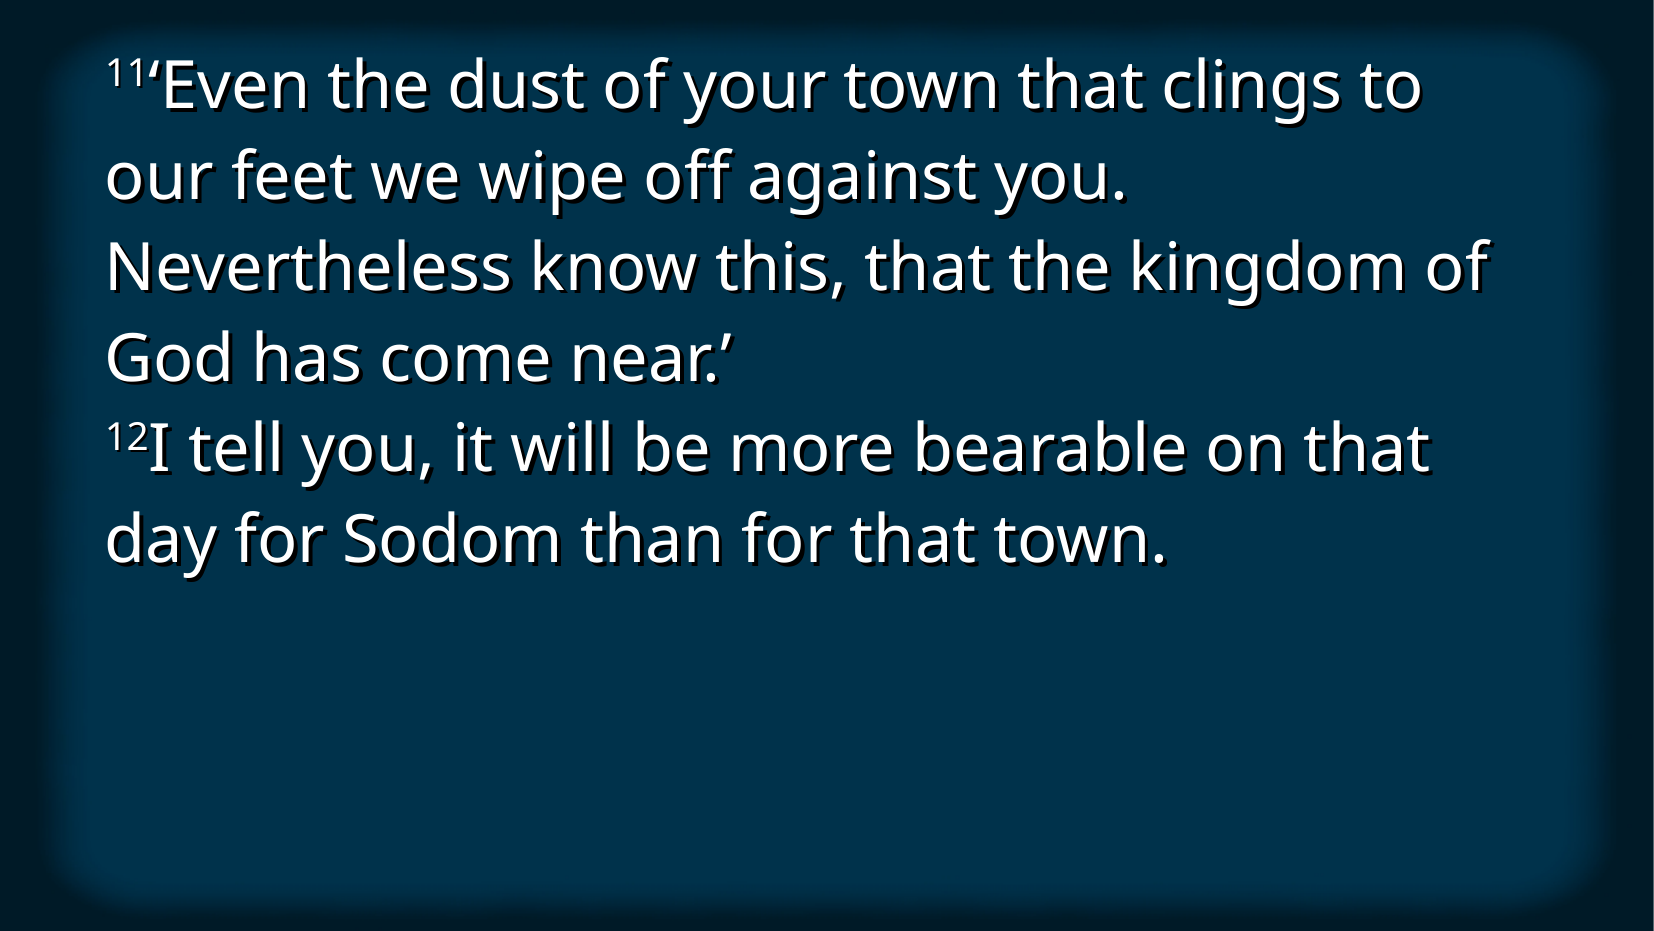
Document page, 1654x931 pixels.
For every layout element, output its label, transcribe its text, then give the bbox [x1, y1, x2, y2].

picture [0, 0, 1654, 931]
text_box 11‘Even the dust of your town that clings to our feet we wipe off against you. Nevertheless know this, that the kingdom of God has come near.’ 12I tell you, it will be more bearable on that day for Sodom than for that town. [90, 30, 1561, 511]
